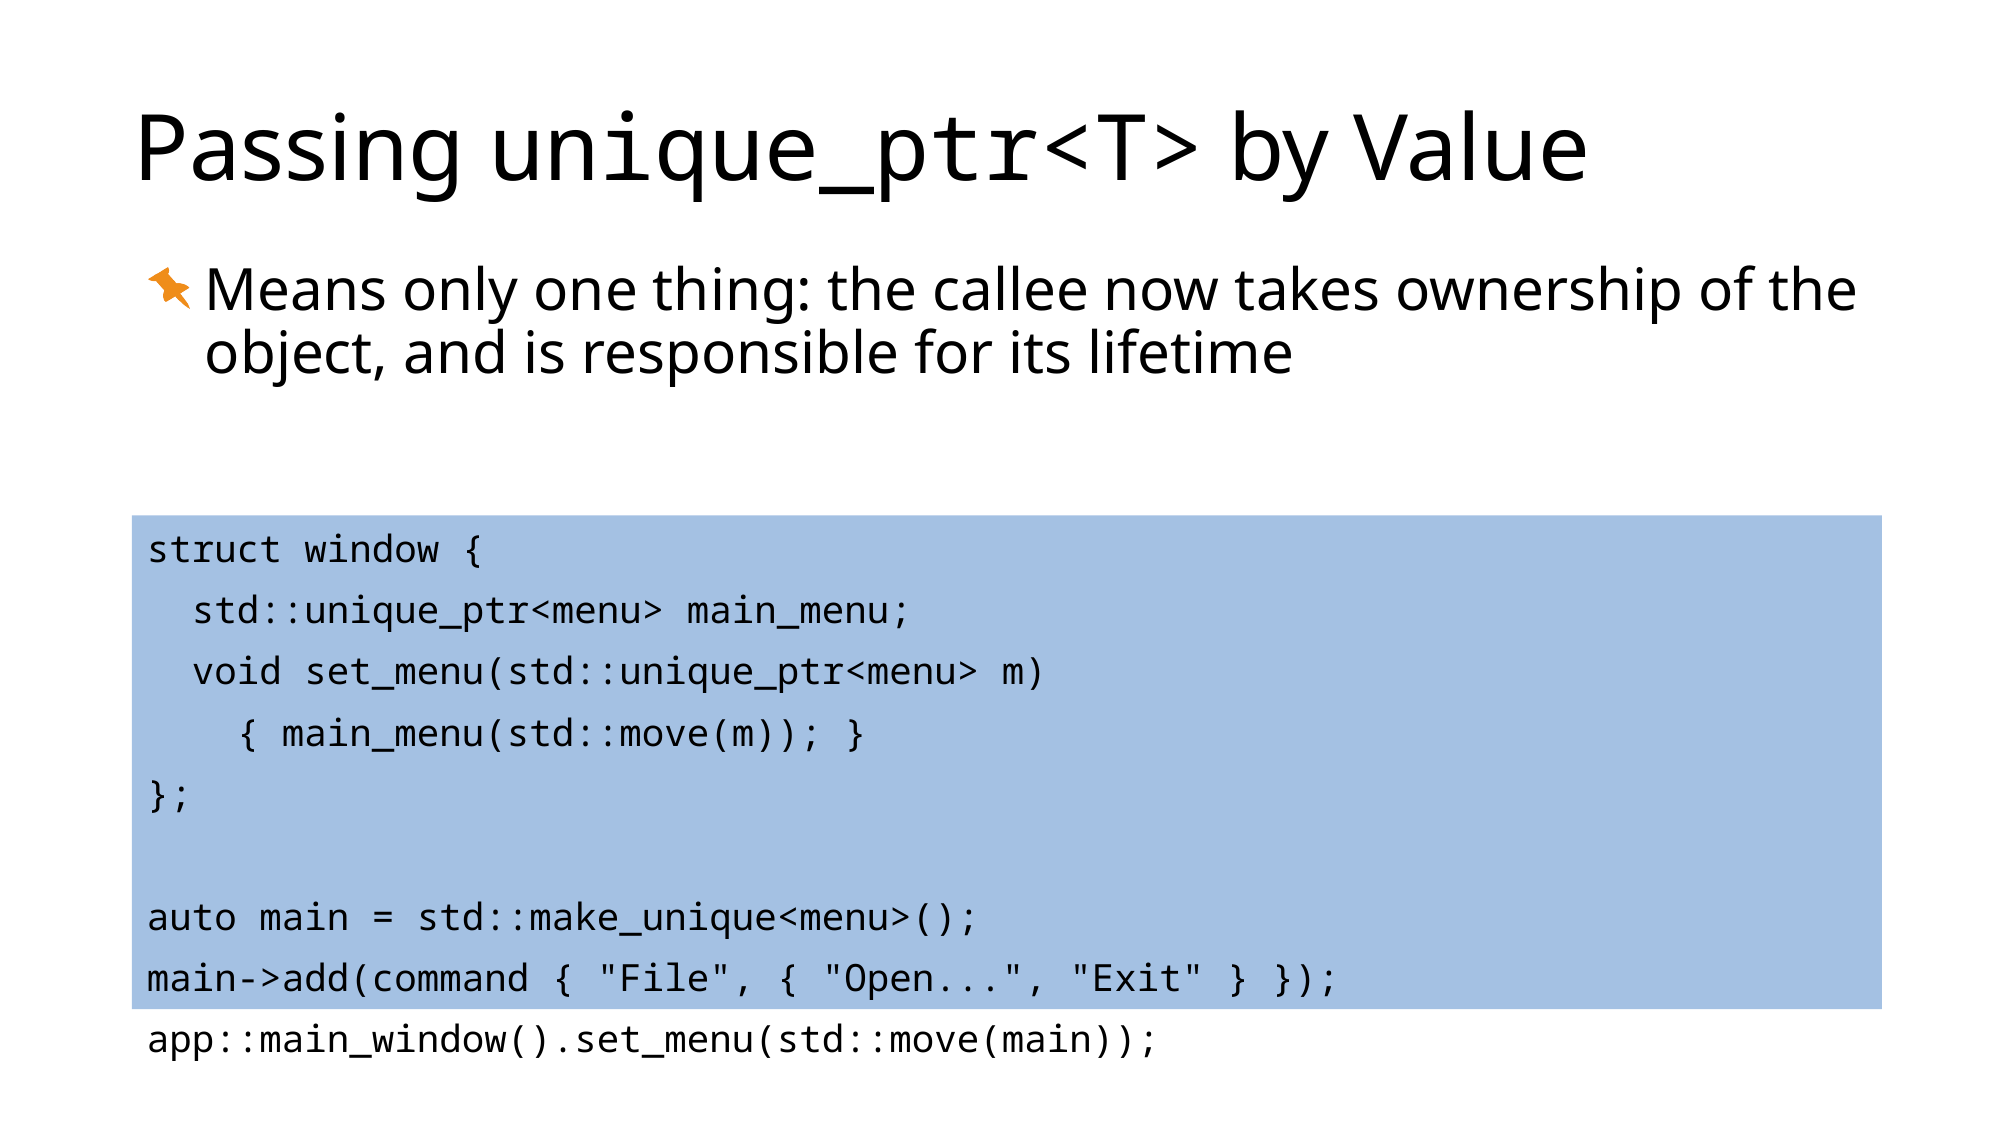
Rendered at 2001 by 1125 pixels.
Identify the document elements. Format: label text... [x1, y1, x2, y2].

list struct window { std::unique_ptr<menu> main_menu; void set_menu(std::unique_ptr<menu> m) { main_menu(std::move(m)); } }; auto main = std::make_unique<menu>(); main->add(command { "File", { "Open...", "Exit" } }); app::main_window().set_menu(std::move(main)); [131, 515, 1882, 1010]
title Passing unique_ptr<T> by Value [133, 90, 1867, 209]
list Means only one thing: the callee now takes ownership of the object, and is responsible for its lifetime [133, 245, 1882, 492]
